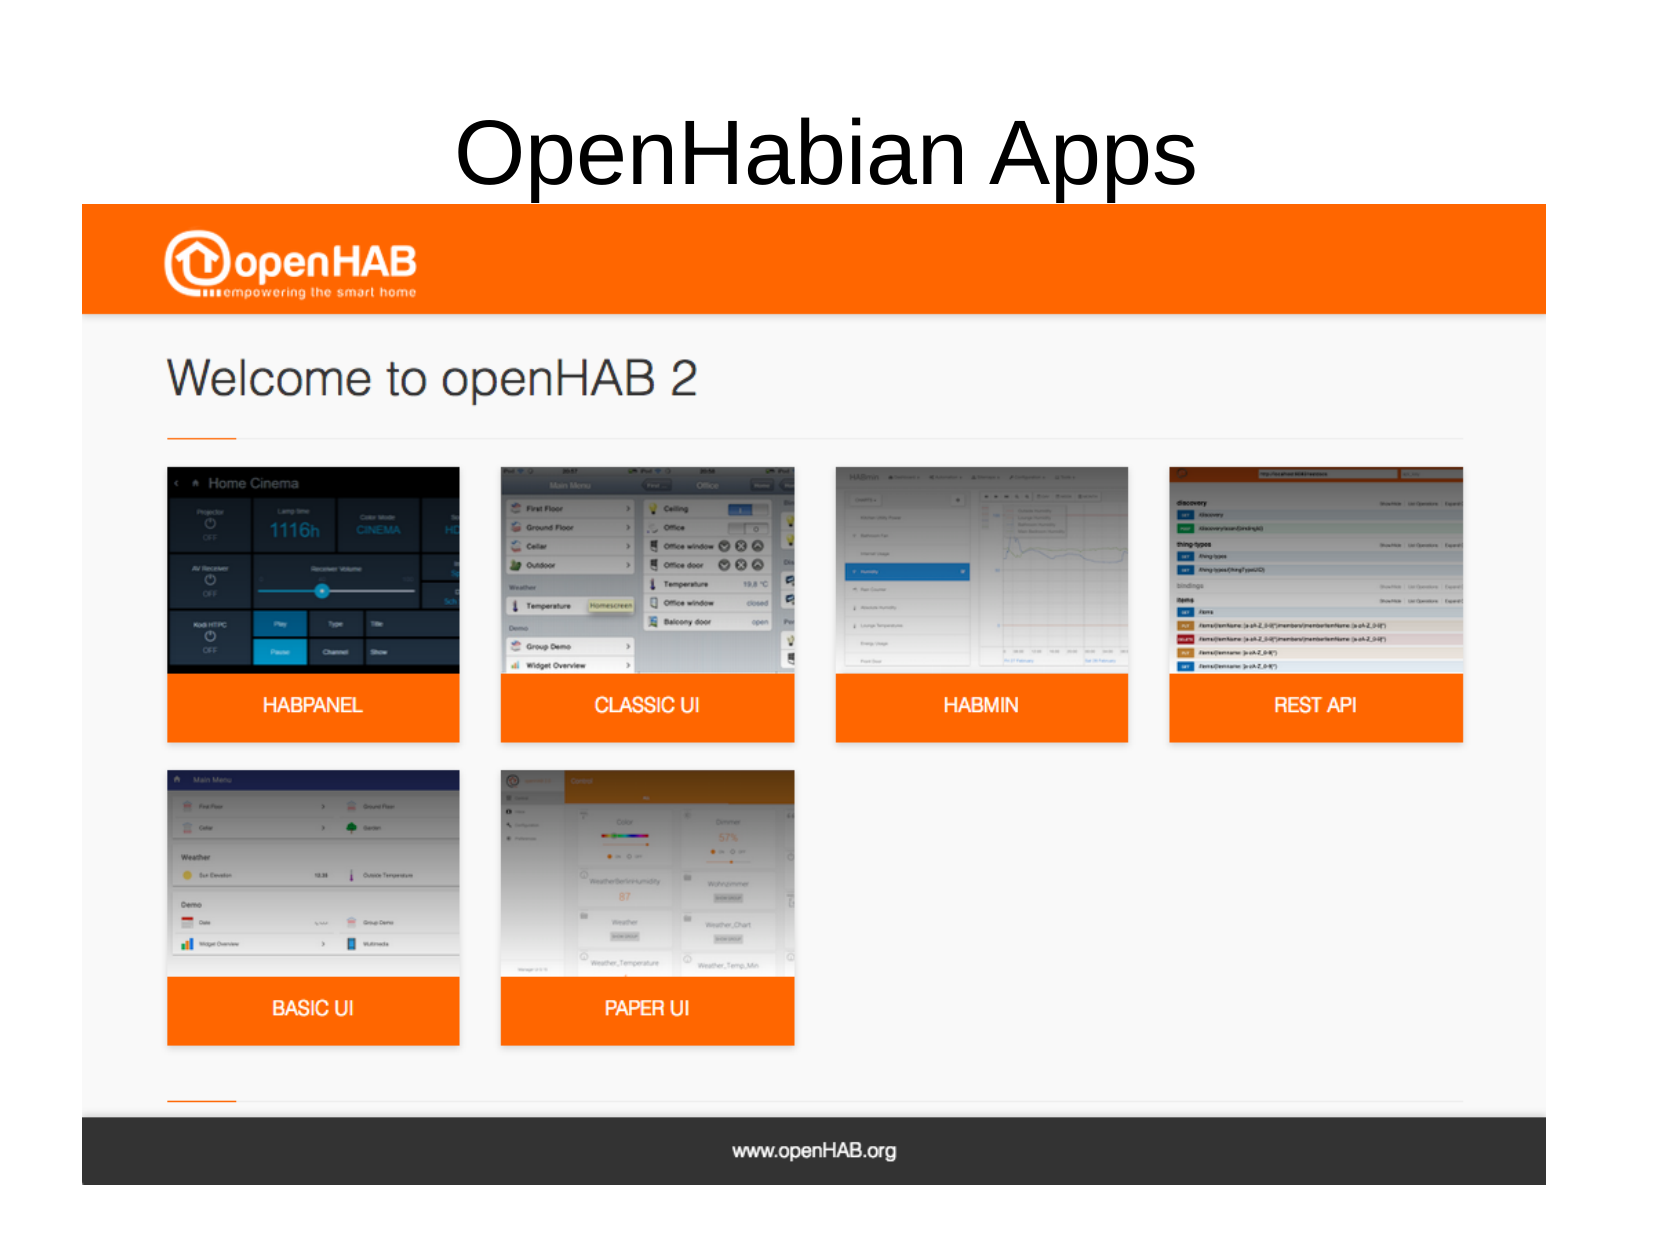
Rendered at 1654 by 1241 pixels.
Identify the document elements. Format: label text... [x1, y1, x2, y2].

title OpenHabian Apps [82, 49, 1571, 257]
picture [82, 204, 1546, 1186]
